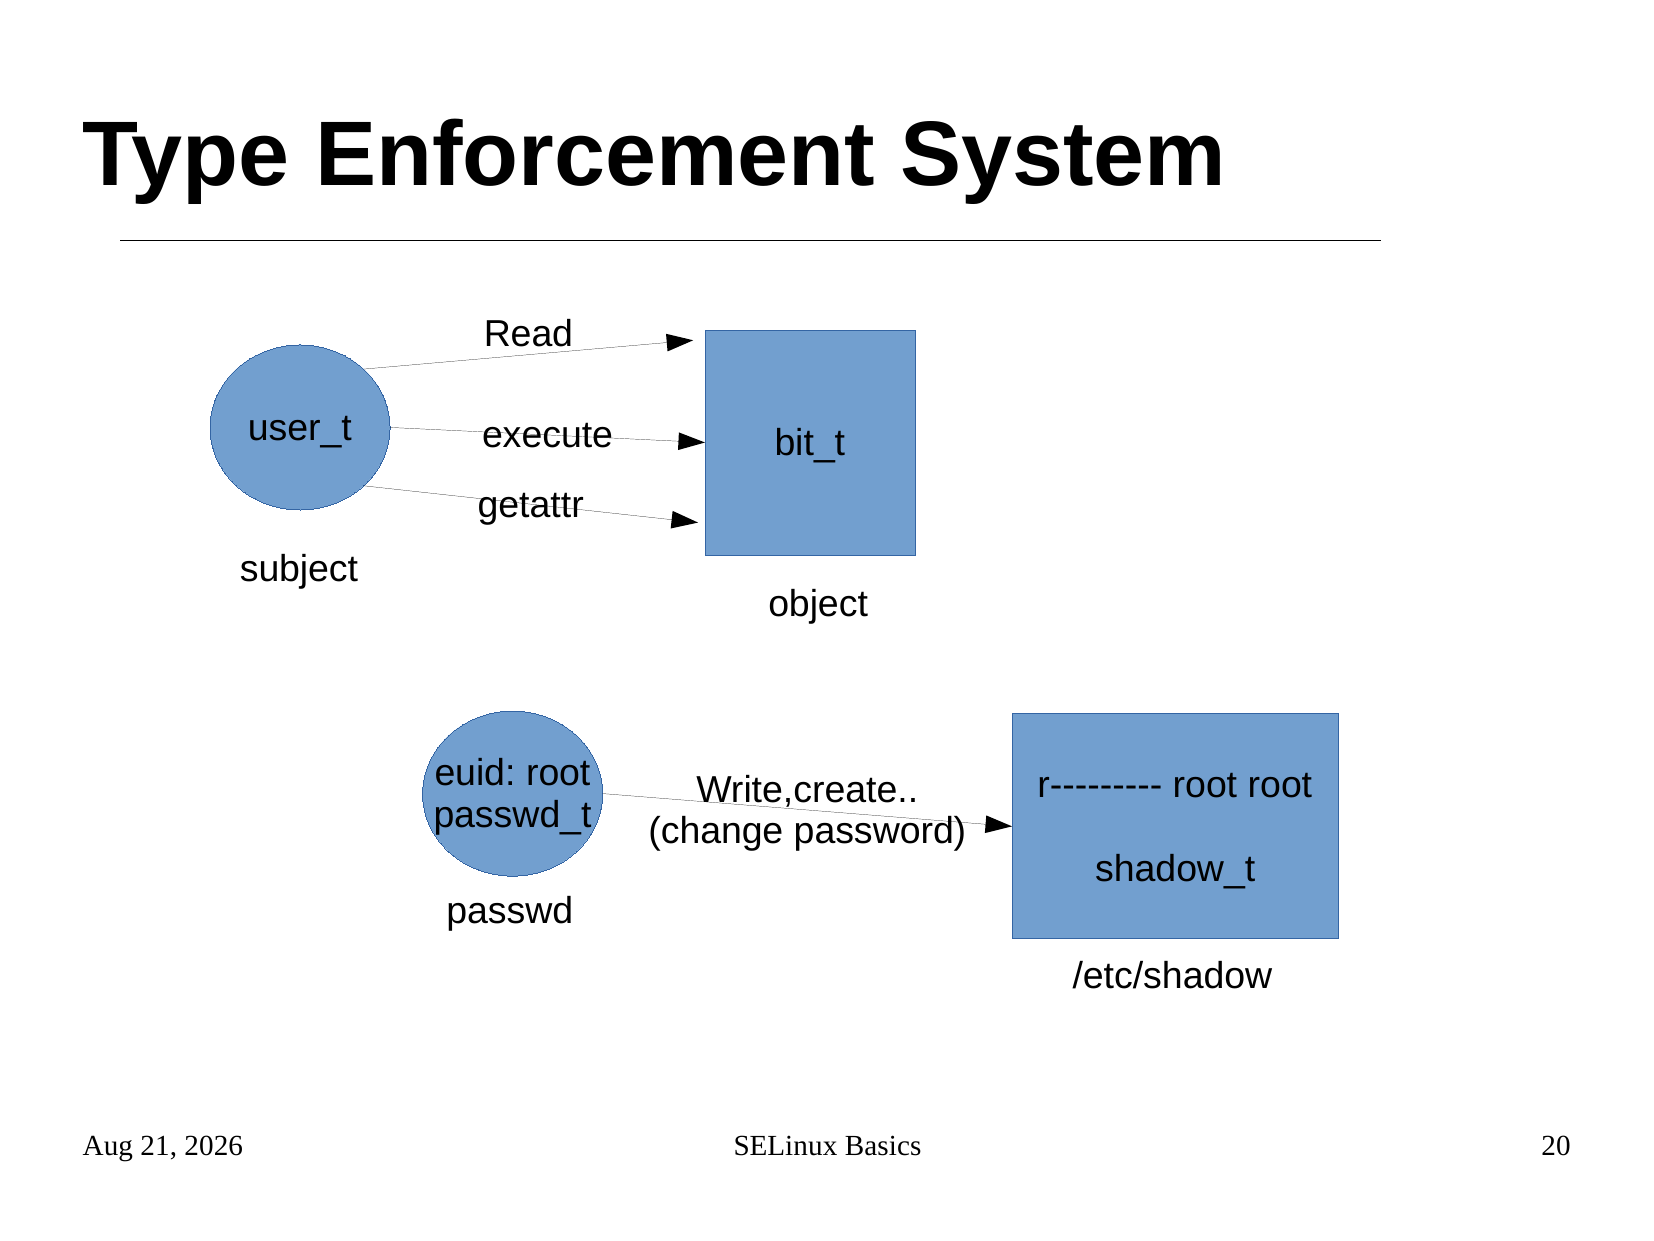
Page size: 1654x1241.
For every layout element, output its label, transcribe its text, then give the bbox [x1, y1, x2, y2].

text_box /etc/shadow [1057, 947, 1339, 1006]
text_box bit_t [705, 330, 916, 556]
text_box subject [225, 540, 374, 597]
title Type Enforcement System [82, 51, 1441, 257]
text_box passwd [431, 882, 601, 946]
text_box user_t [210, 344, 391, 511]
text_box r--------- root root shadow_t [1012, 713, 1339, 939]
text_box euid: root passwd_t [422, 711, 603, 877]
text_box object [753, 575, 884, 633]
